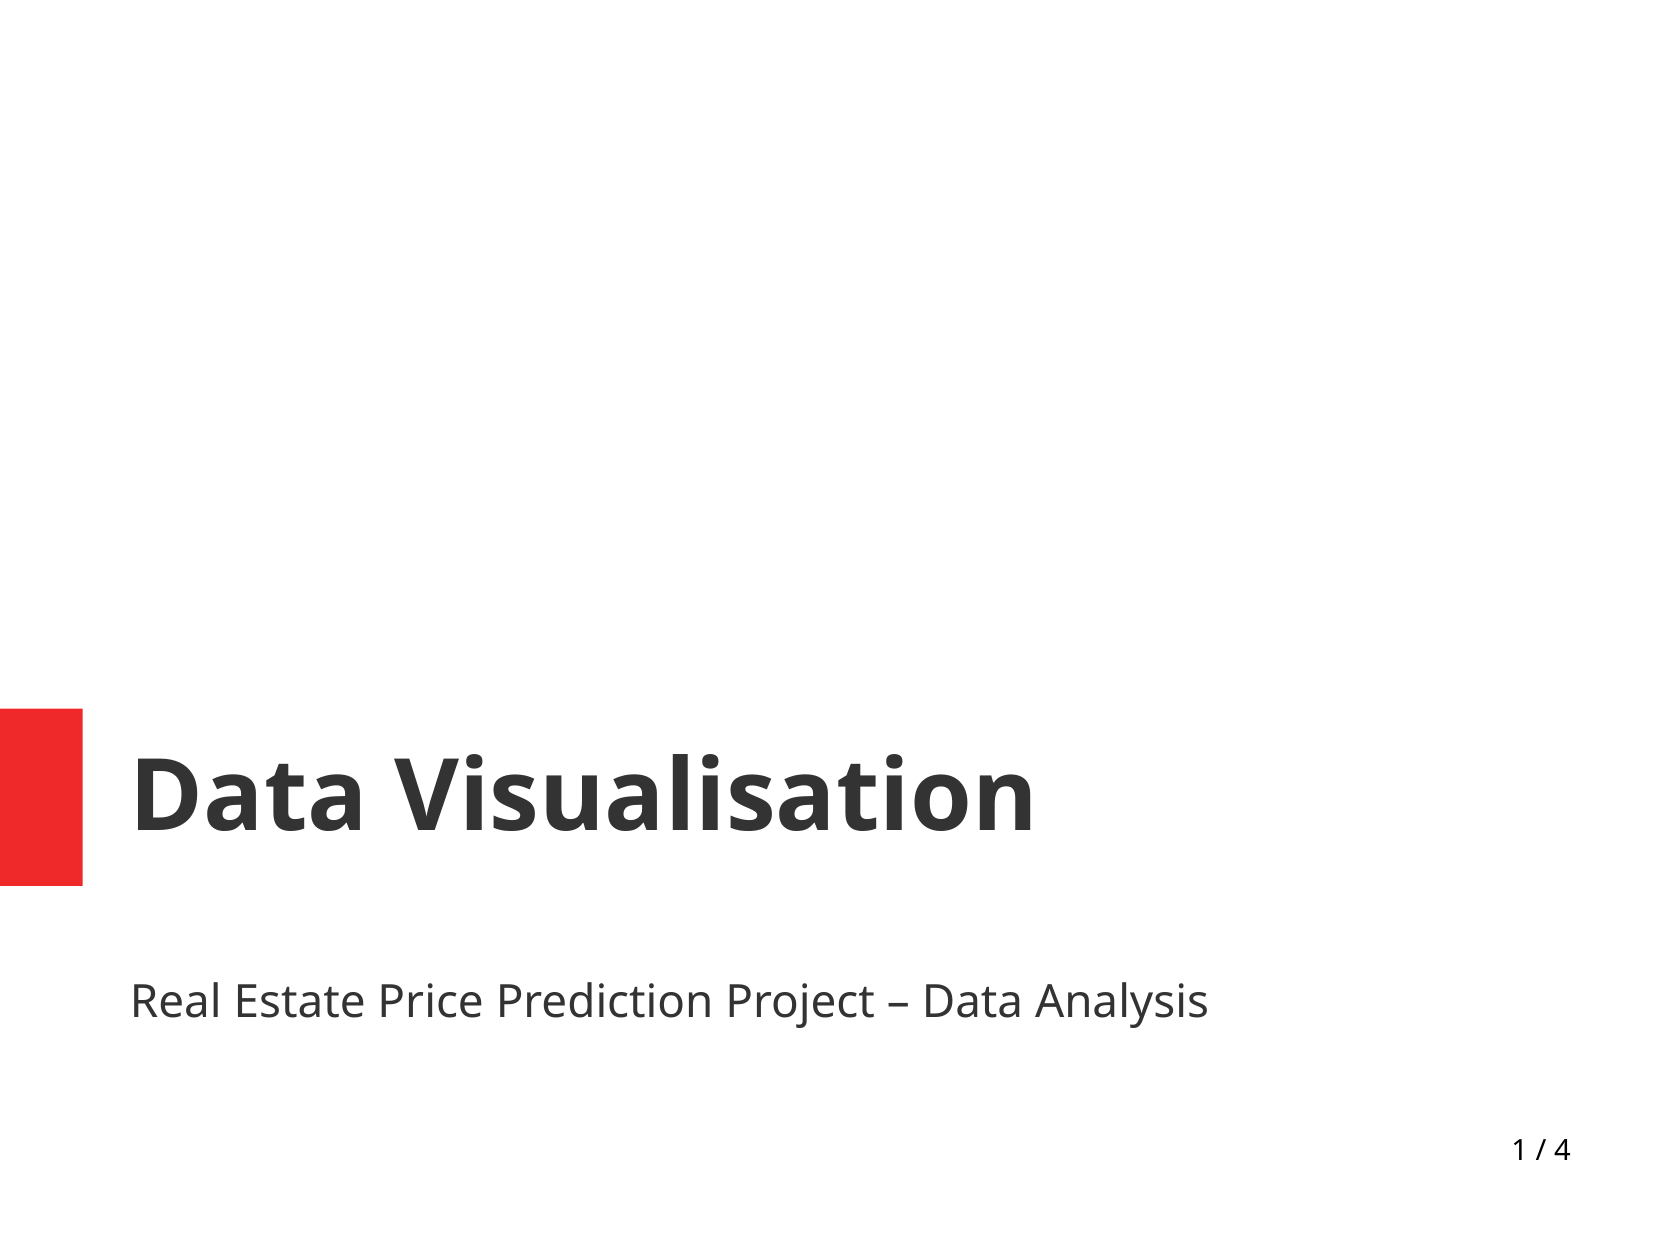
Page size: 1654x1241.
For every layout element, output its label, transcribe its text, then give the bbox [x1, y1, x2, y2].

title Data Visualisation [129, 673, 1536, 910]
list Real Estate Price Prediction Project – Data Analysis [129, 968, 1536, 1130]
